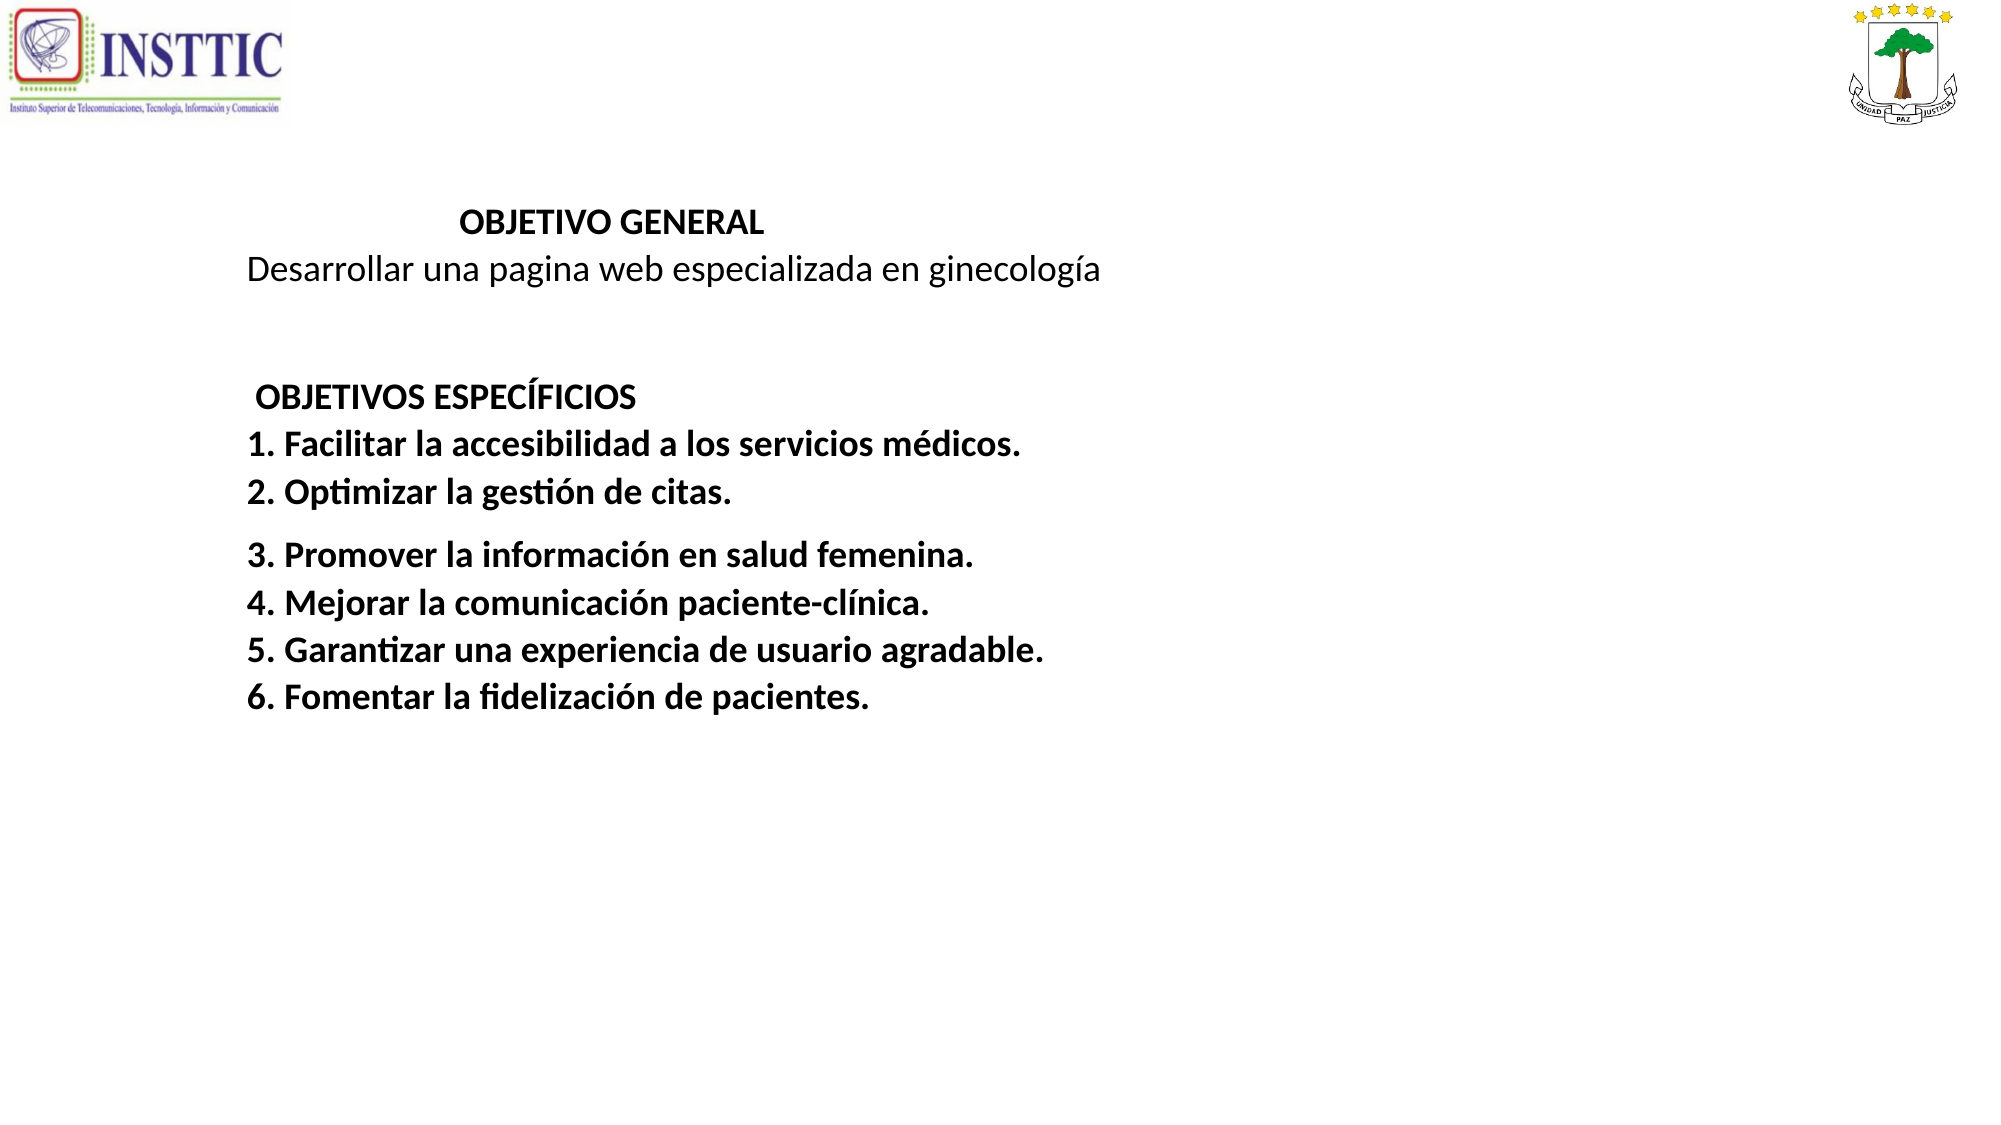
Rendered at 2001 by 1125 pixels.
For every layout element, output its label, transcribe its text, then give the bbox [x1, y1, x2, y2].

text_box OBJETIVO GENERAL Desarrollar una pagina web especializada en ginecología OBJETIVOS ESPECÍFICIOS 1. Facilitar la accesibilidad a los servicios médicos. 2. Optimizar la gestión de citas. 3. Promover la información en salud femenina. 4. Mejorar la comunicación paciente-clínica. 5. Garantizar una experiencia de usuario agradable. 6. Fomentar la fidelización de pacientes. [181, 187, 1804, 970]
picture [1803, 0, 2000, 129]
picture [0, 0, 291, 127]
